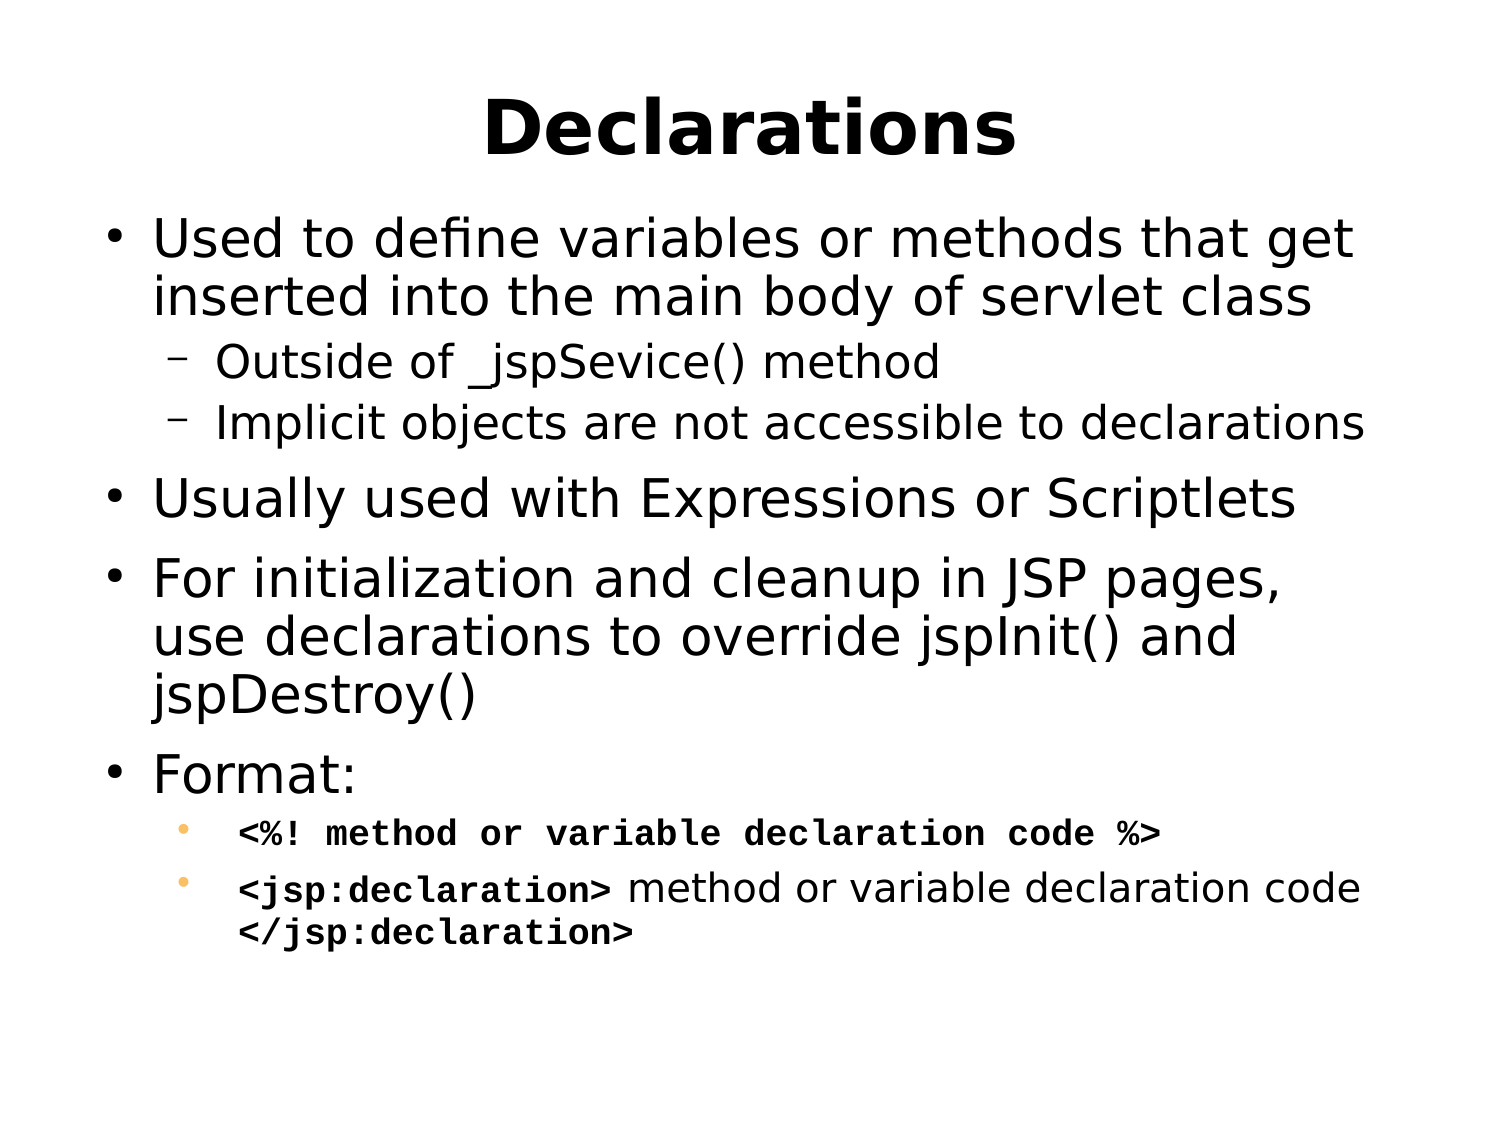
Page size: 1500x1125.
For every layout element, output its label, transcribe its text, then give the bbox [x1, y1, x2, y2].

title Declarations [75, 44, 1425, 177]
list Used to define variables or methods that get inserted into the main body of servlet class Outside of _jspSevice() method Implicit objects are not accessible to declarations Usually used with Expressions or Scriptlets For initialization and cleanup in JSP pages, use declarations to override jspInit() and jspDestroy() Format: <%! method or variable declaration code %> <jsp:declaration> method or variable declaration code </jsp:declaration> [75, 204, 1395, 1075]
